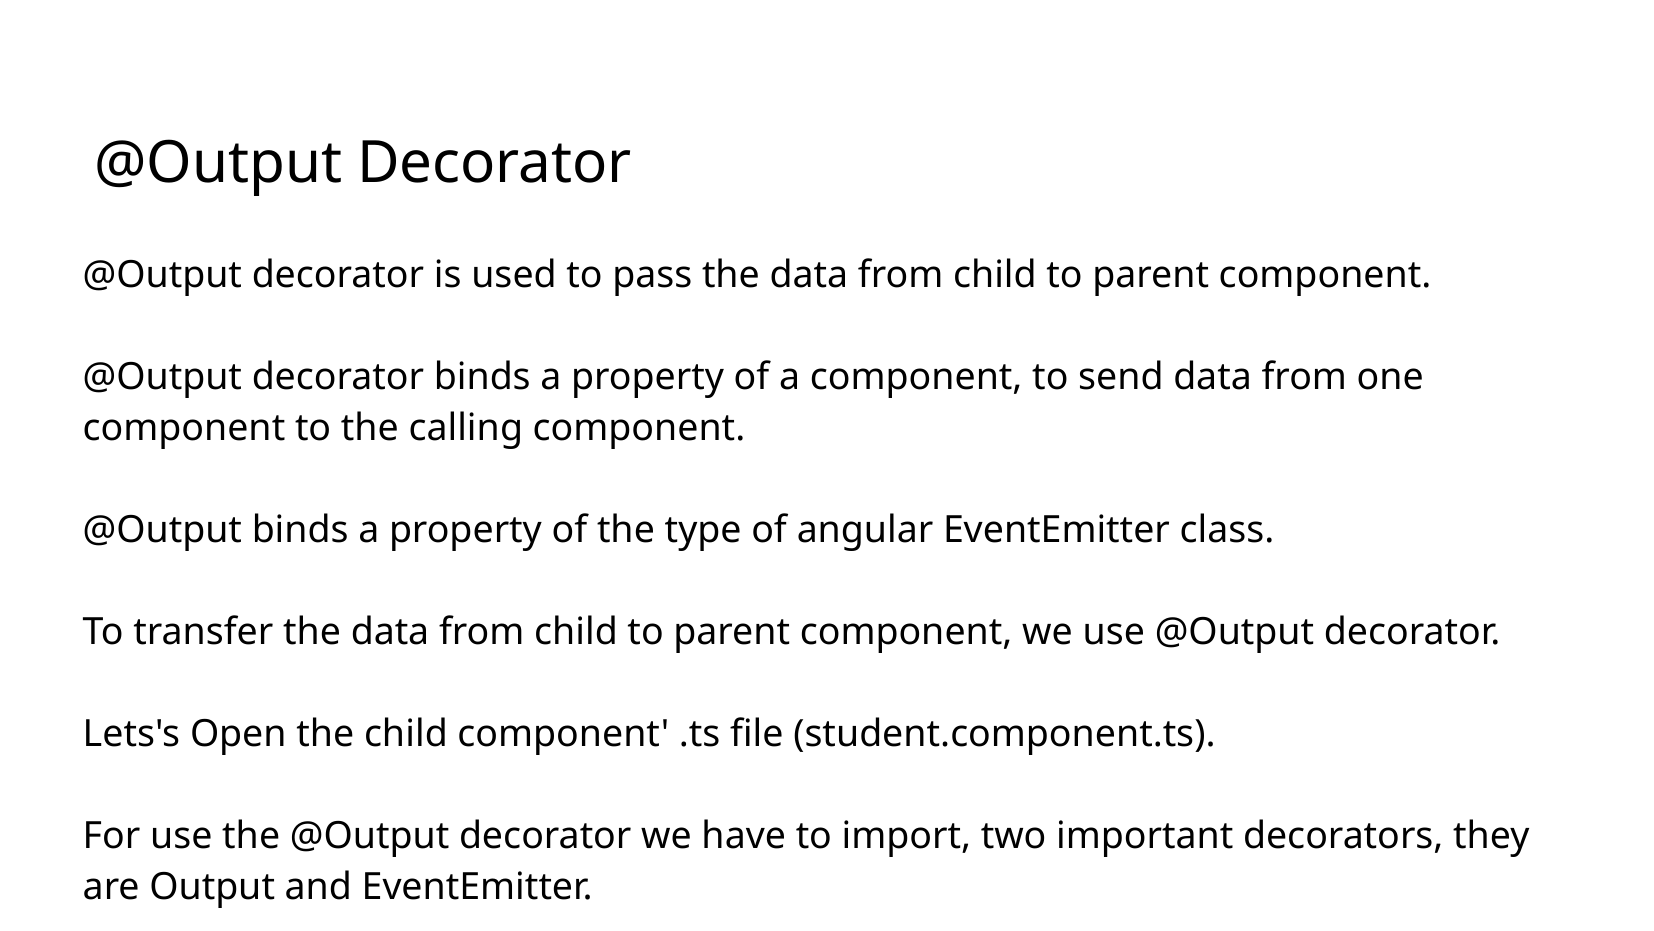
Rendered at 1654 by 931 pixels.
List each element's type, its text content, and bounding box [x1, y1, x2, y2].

subtitle @Output decorator is used to pass the data from child to parent component. @Output decorator binds a property of a component, to send data from one component to the calling component. @Output binds a property of the type of angular EventEmitter class. To transfer the data from child to parent component, we use @Output decorator. Lets's Open the child component' .ts file (student.component.ts). For use the @Output decorator we have to import, two important decorators, they are Output and EventEmitter. [82, 283, 1571, 823]
title @Output Decorator [94, 94, 638, 225]
